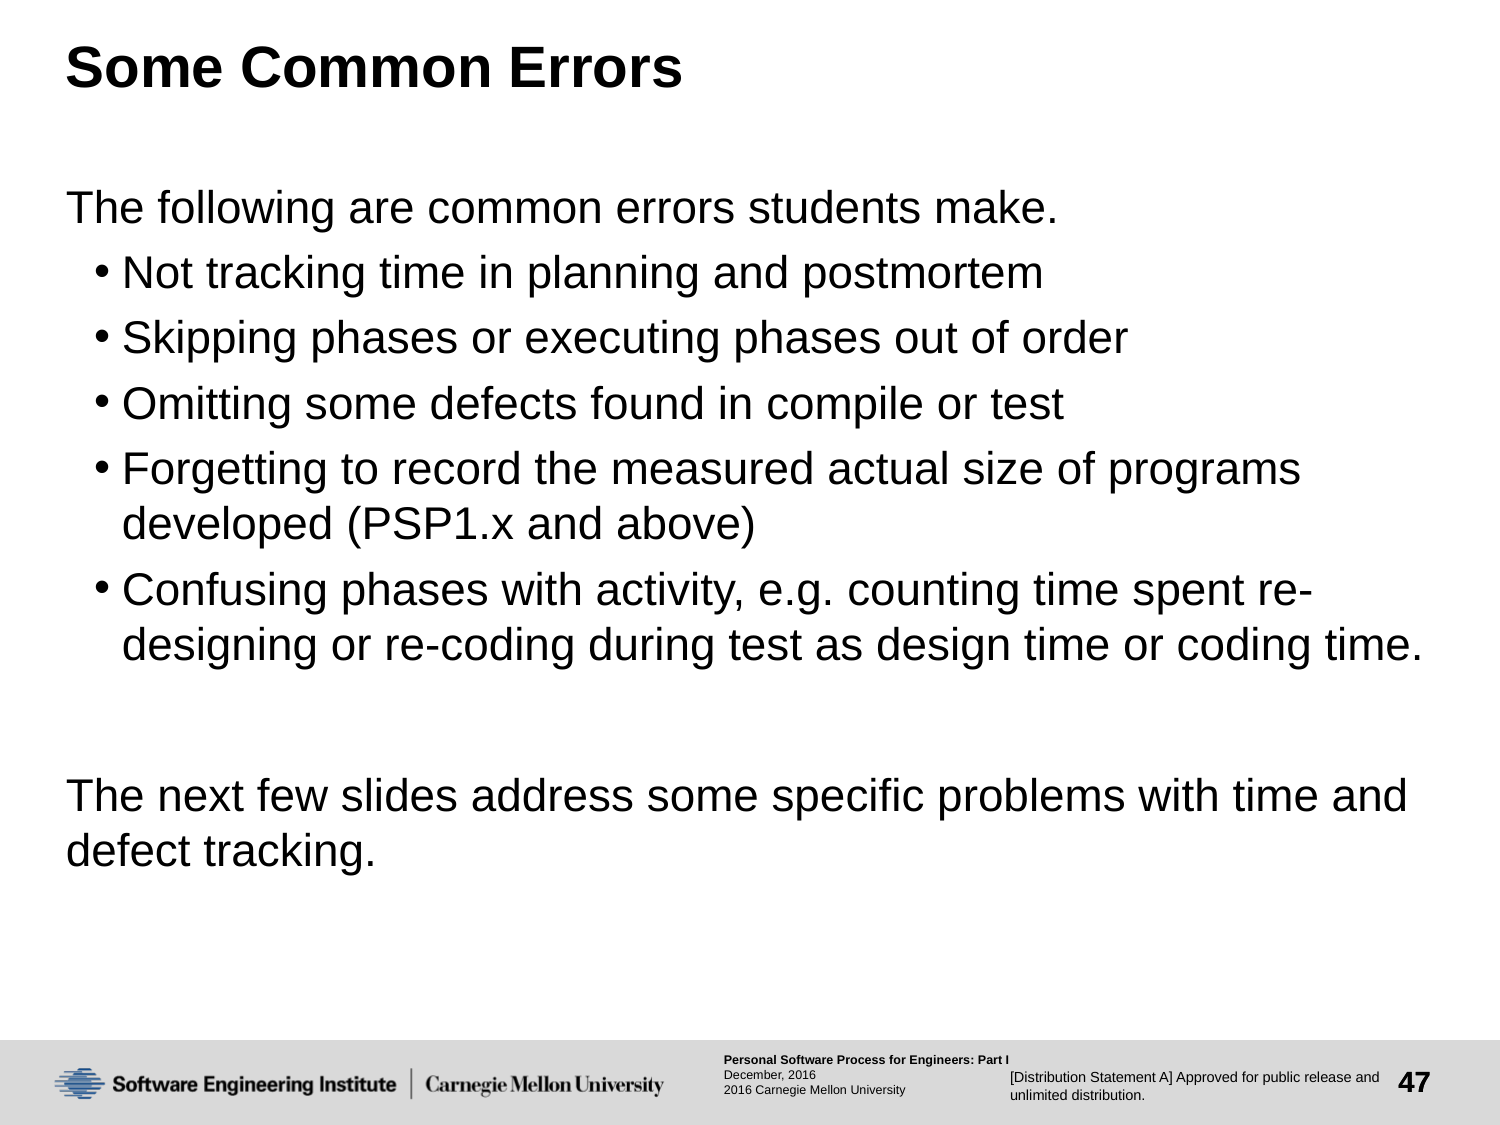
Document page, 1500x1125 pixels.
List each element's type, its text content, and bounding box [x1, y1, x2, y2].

title Some Common Errors [65, 37, 1313, 148]
picture [46, 1061, 673, 1104]
list The following are common errors students make. Not tracking time in planning and postmortem Skipping phases or executing phases out of order Omitting some defects found in compile or test Forgetting to record the measured actual size of programs developed (PSP1.x and above) Confusing phases with activity, e.g. counting time spent re-designing or re-coding during test as design time or coding time. The next few slides address some specific problems with time and defect tracking. [65, 177, 1431, 1000]
